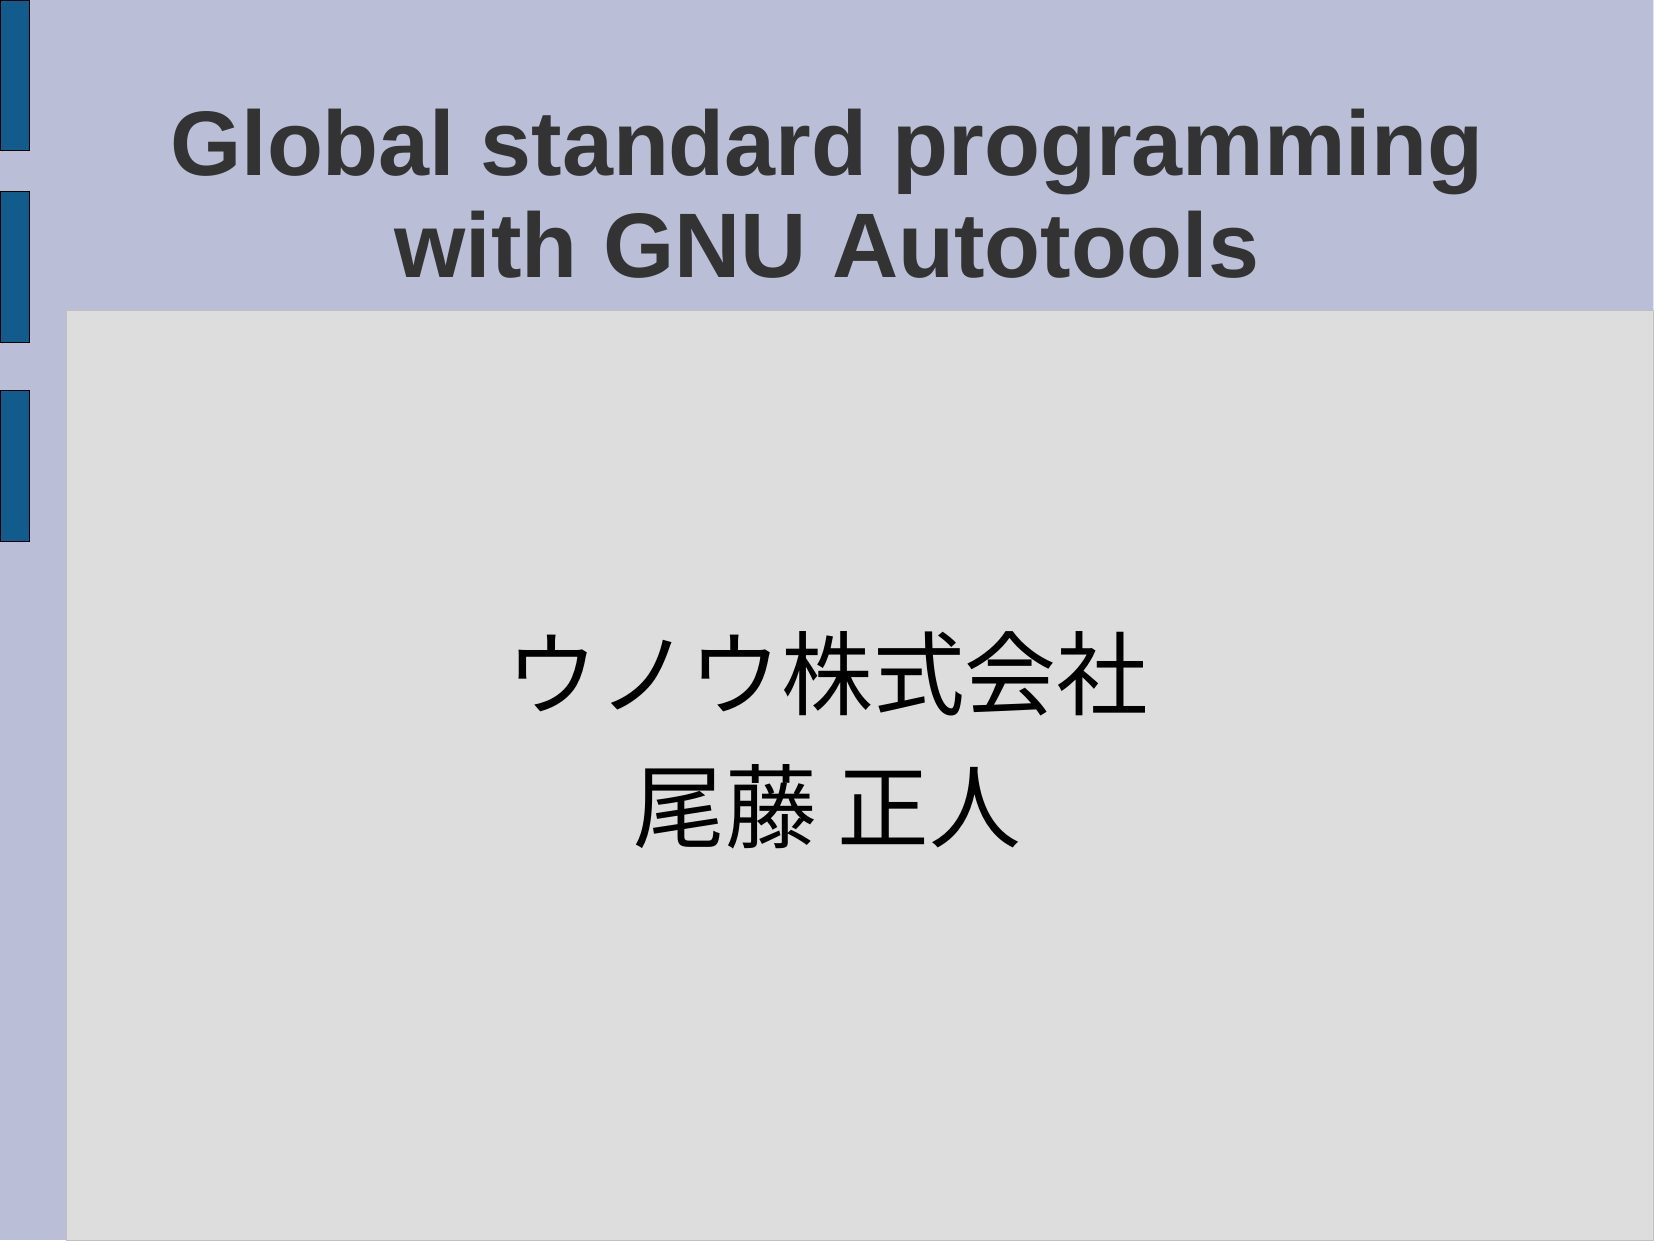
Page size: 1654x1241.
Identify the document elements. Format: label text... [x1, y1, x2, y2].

title Global standard programming with GNU Autotools [121, 91, 1534, 298]
subtitle ウノウ株式会社 尾藤 正人 [121, 344, 1534, 1127]
